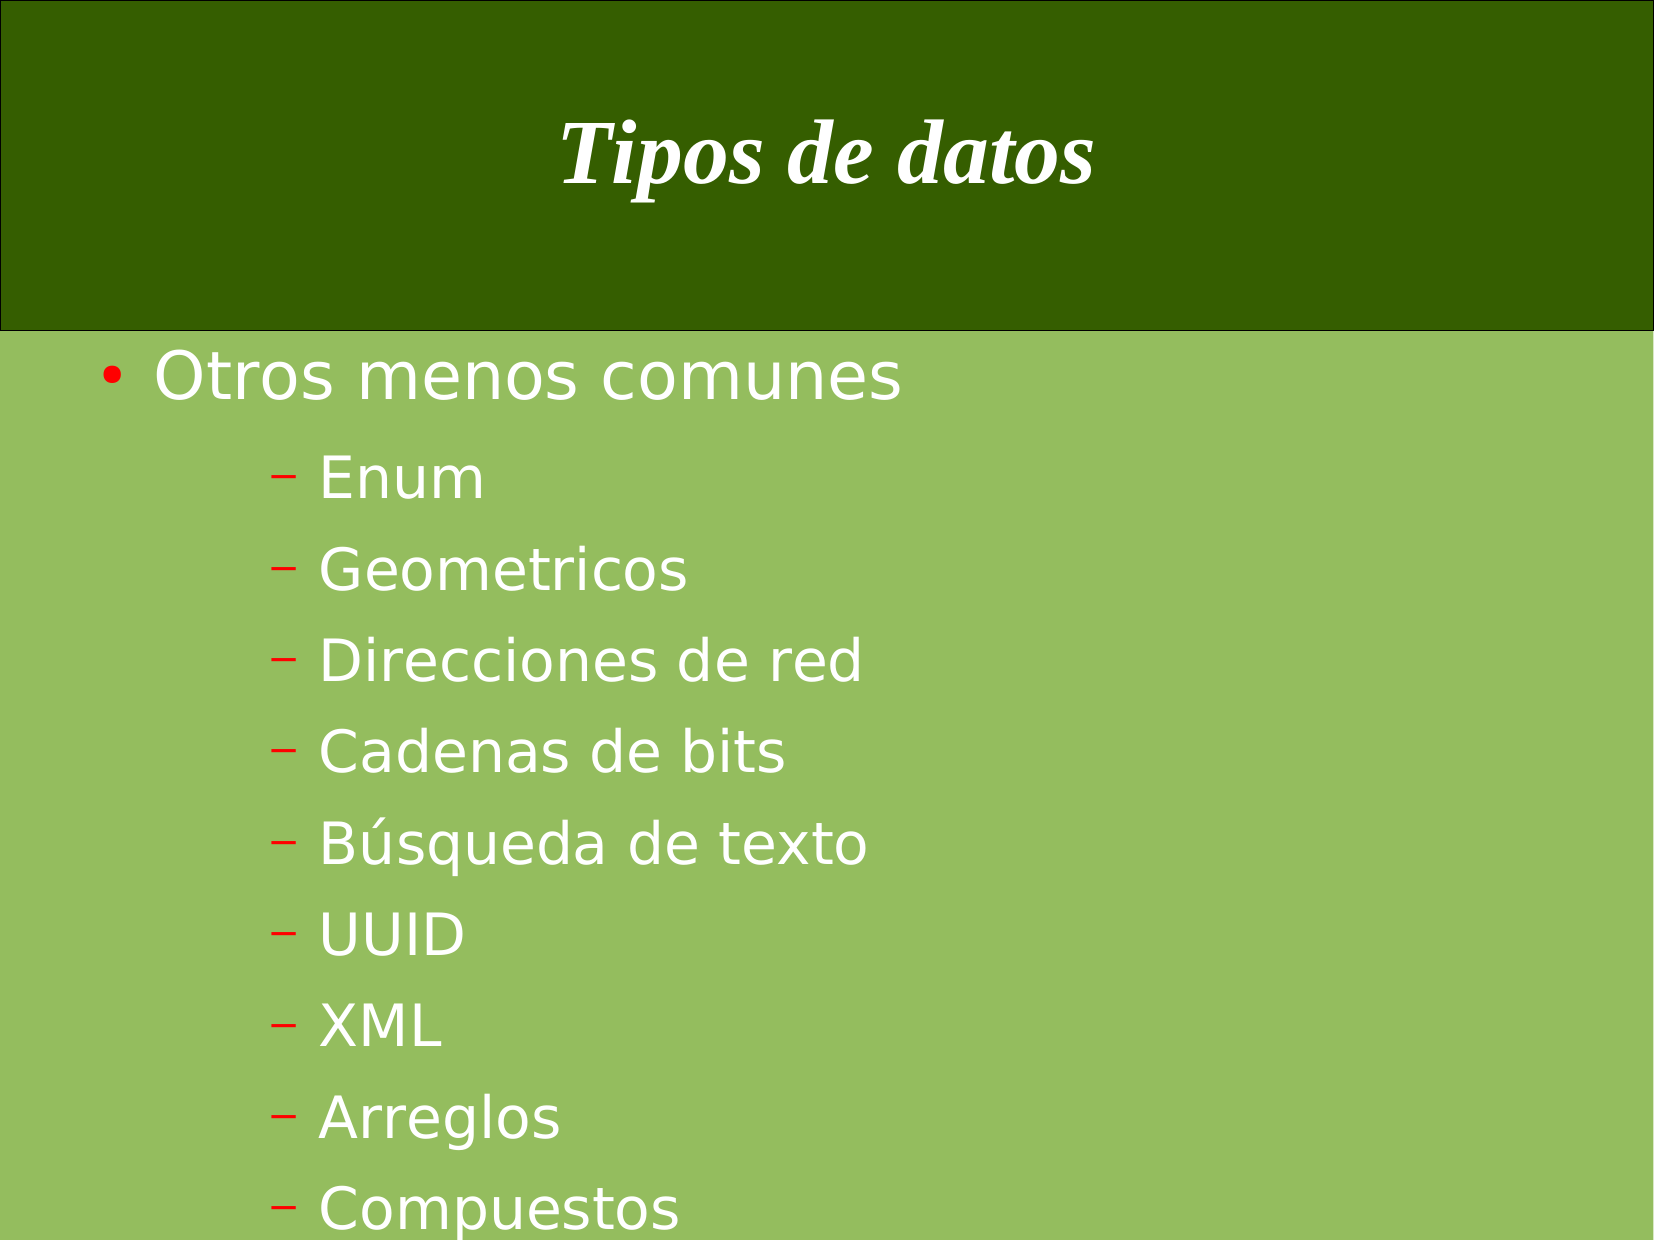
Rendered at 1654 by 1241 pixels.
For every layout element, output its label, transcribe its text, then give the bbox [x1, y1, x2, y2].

list Otros menos comunes Enum Geometricos Direcciones de red Cadenas de bits Búsqueda de texto UUID XML Arreglos Compuestos [82, 337, 1571, 1241]
title Tipos de datos [82, 49, 1571, 257]
